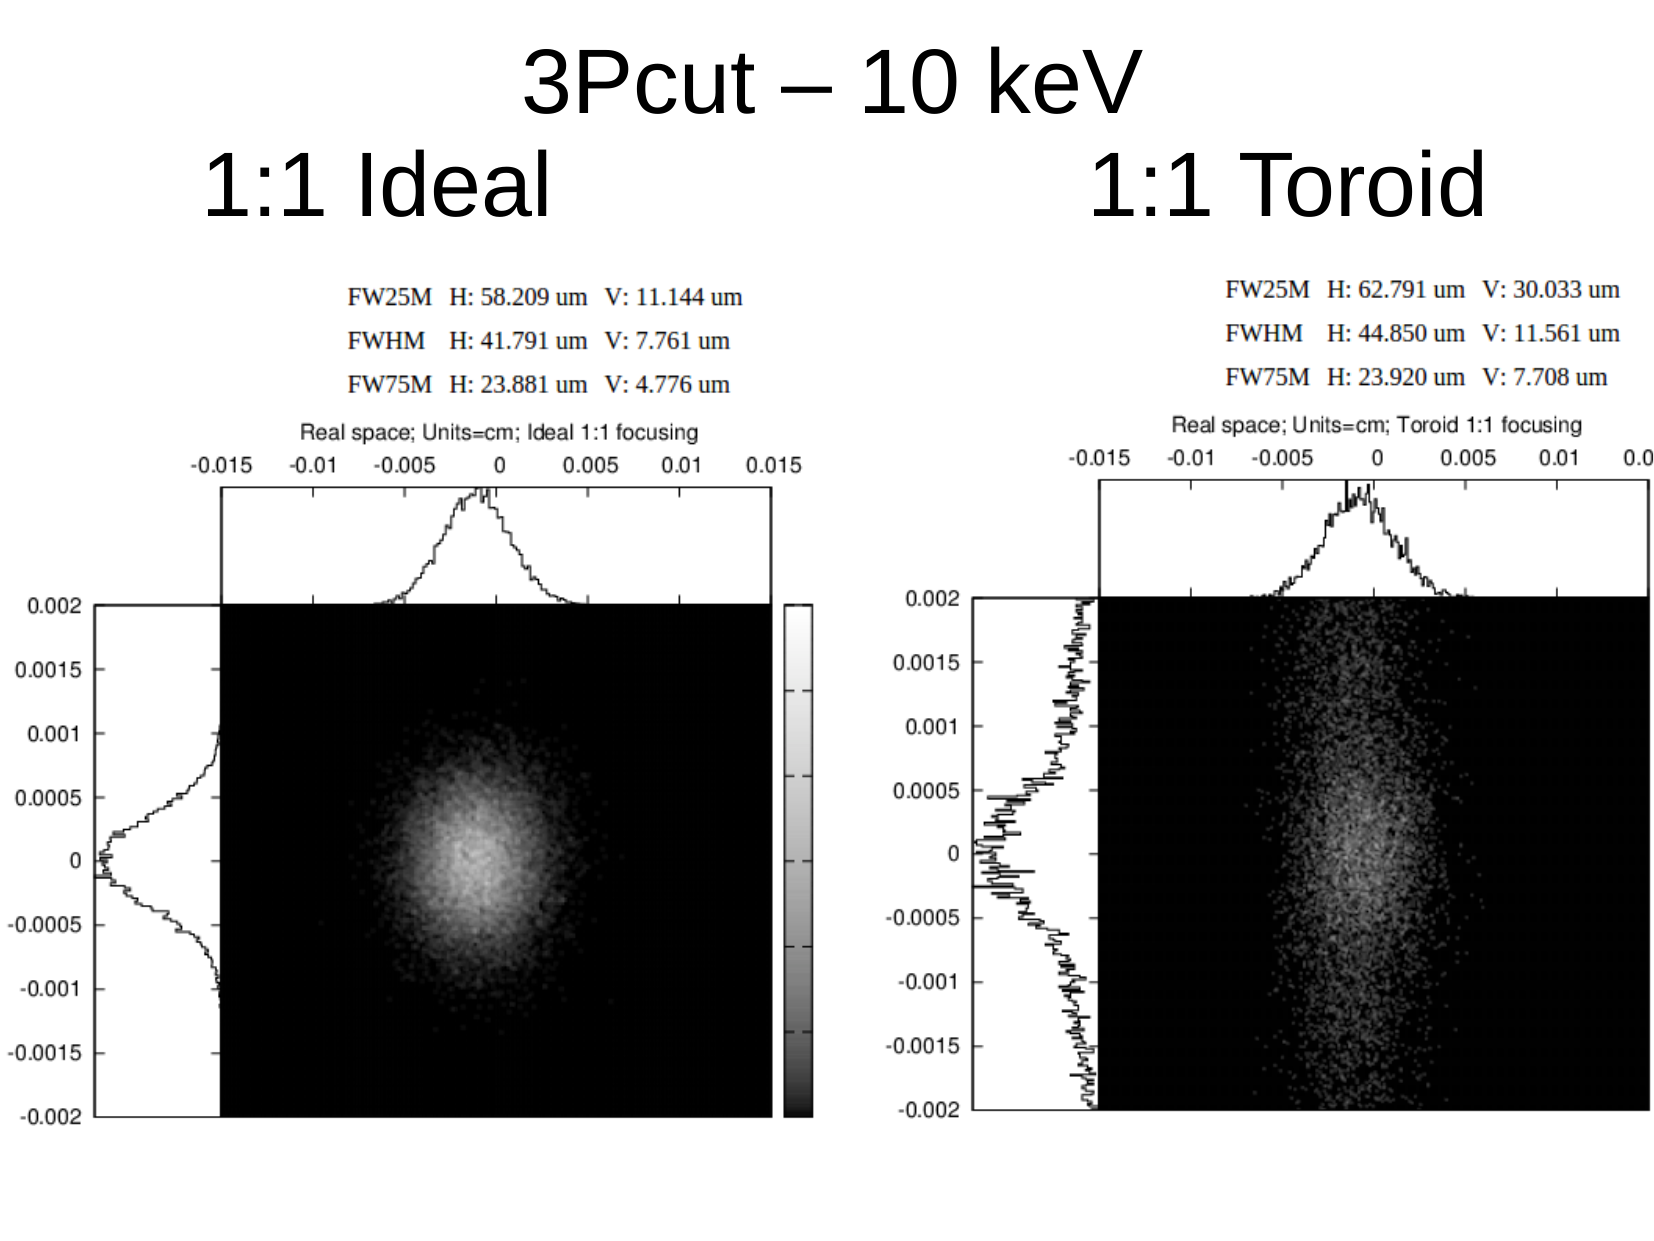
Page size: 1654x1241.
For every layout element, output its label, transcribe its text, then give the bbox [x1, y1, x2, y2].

picture [0, 237, 1654, 1156]
title 3Pcut – 10 keV 1:1 Ideal 1:1 Toroid [101, 30, 1591, 238]
